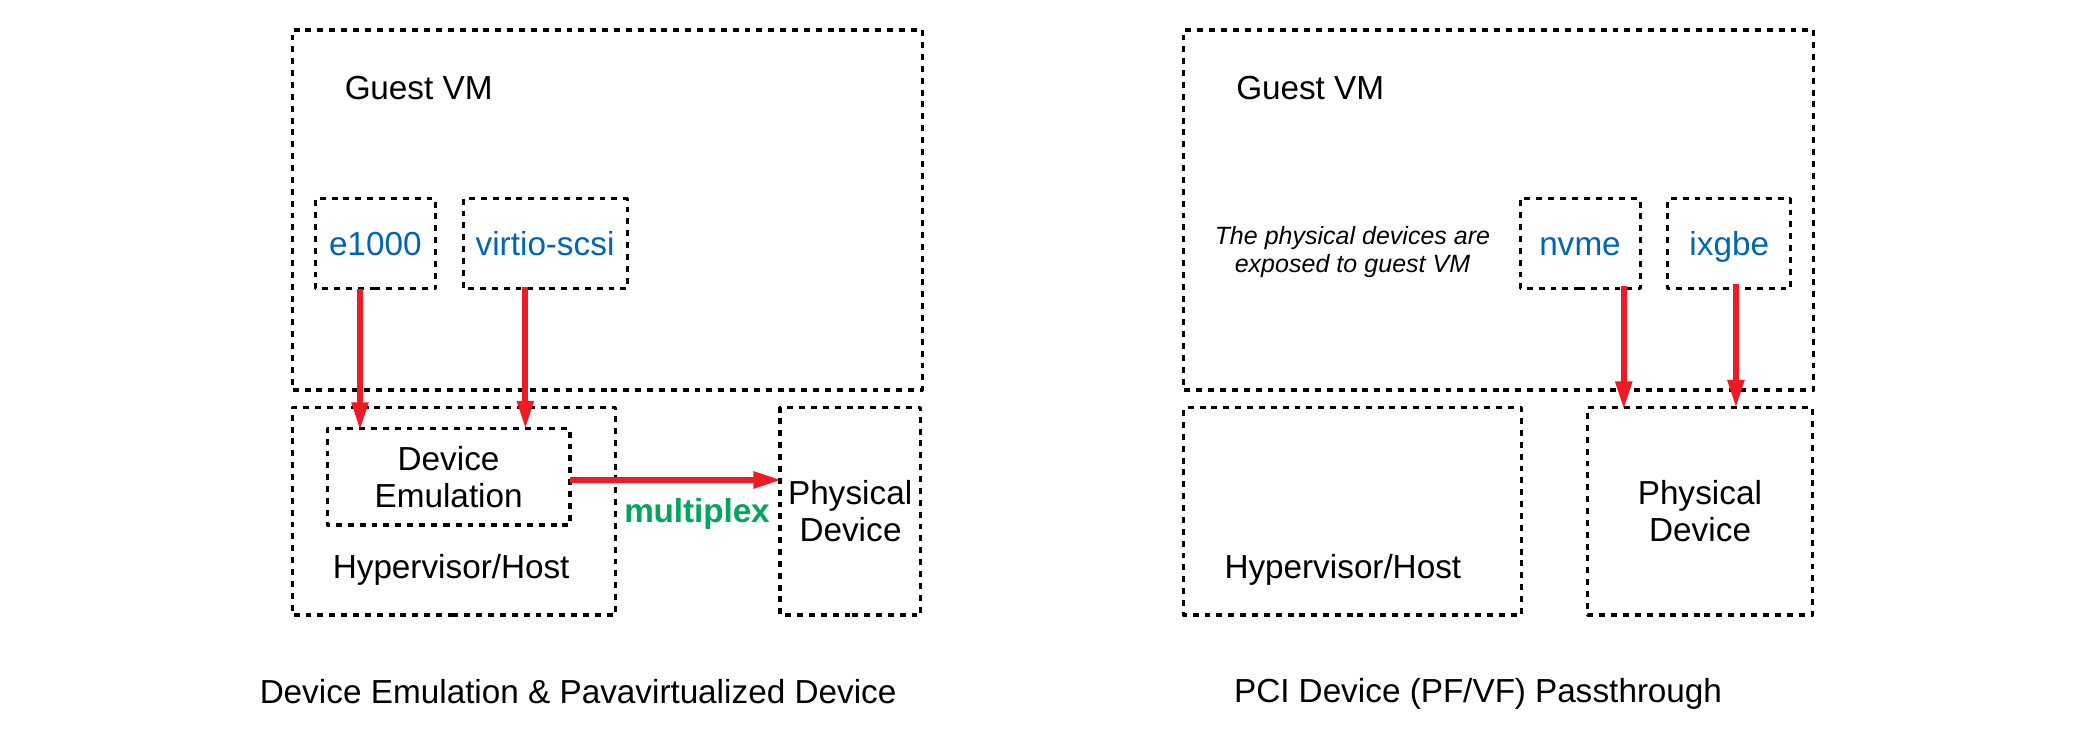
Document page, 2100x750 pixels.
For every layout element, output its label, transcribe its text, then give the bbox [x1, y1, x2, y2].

text_box Physical Device [780, 407, 921, 616]
text_box [1183, 407, 1522, 616]
text_box Hypervisor/Host [1209, 540, 1477, 593]
text_box Device Emulation [327, 428, 571, 526]
text_box [1183, 29, 1814, 390]
text_box [292, 29, 923, 390]
text_box Guest VM [330, 62, 508, 115]
text_box Hypervisor/Host [318, 540, 585, 593]
text_box [526, 407, 616, 477]
text_box Physical Device [1587, 407, 1813, 616]
text_box ixgbe [1667, 198, 1791, 289]
text_box e1000 [315, 198, 436, 289]
text_box nvme [1520, 198, 1641, 289]
text_box [361, 407, 525, 428]
text_box The physical devices are exposed to guest VM [1200, 214, 1506, 286]
text_box virtio-scsi [463, 198, 628, 289]
text_box Device Emulation & Pavavirtualized Device [245, 665, 913, 718]
text_box multiplex [609, 485, 785, 537]
text_box [292, 407, 616, 616]
text_box Guest VM [1221, 62, 1400, 115]
text_box PCI Device (PF/VF) Passthrough [1219, 664, 1738, 717]
